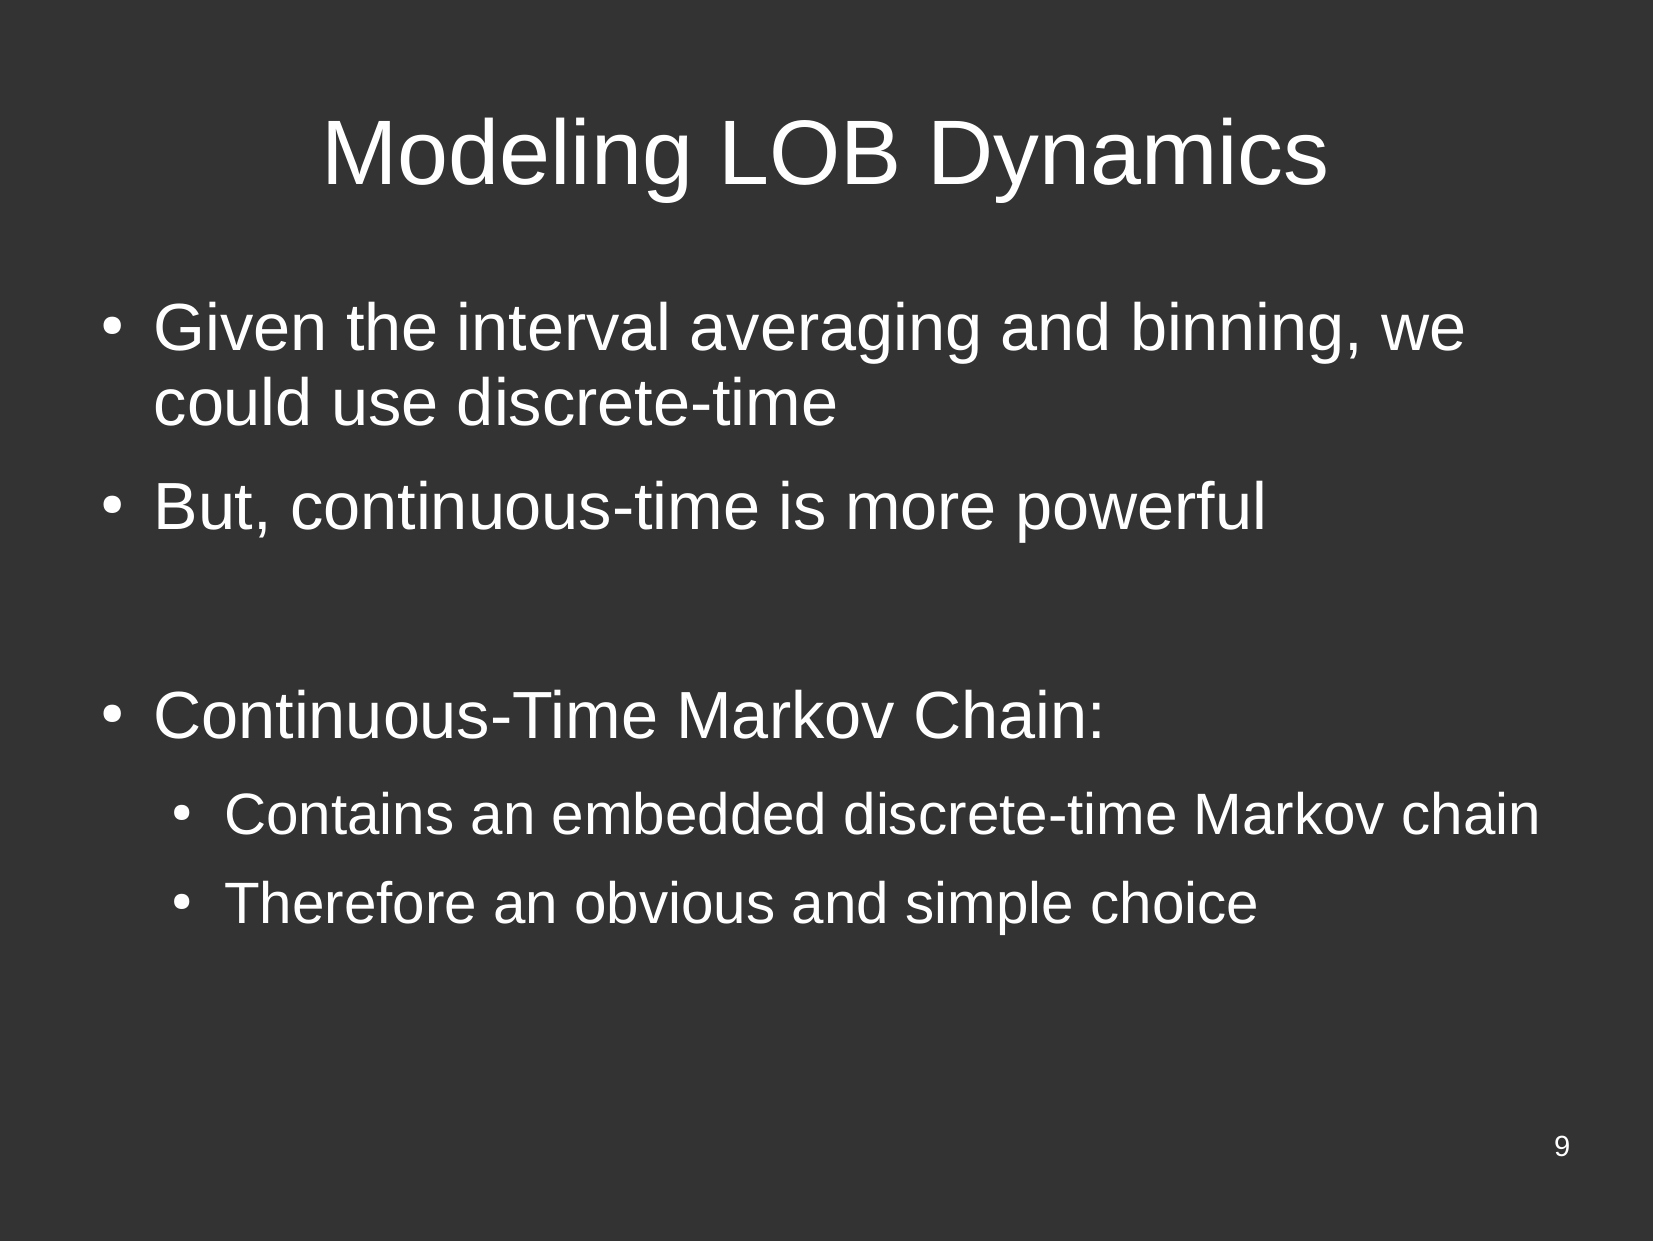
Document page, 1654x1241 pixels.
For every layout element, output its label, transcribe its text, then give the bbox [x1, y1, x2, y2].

title Modeling LOB Dynamics [82, 49, 1571, 257]
list Given the interval averaging and binning, we could use discrete-time But, continuous-time is more powerful Continuous-Time Markov Chain: Contains an embedded discrete-time Markov chain Therefore an obvious and simple choice [82, 290, 1591, 1126]
